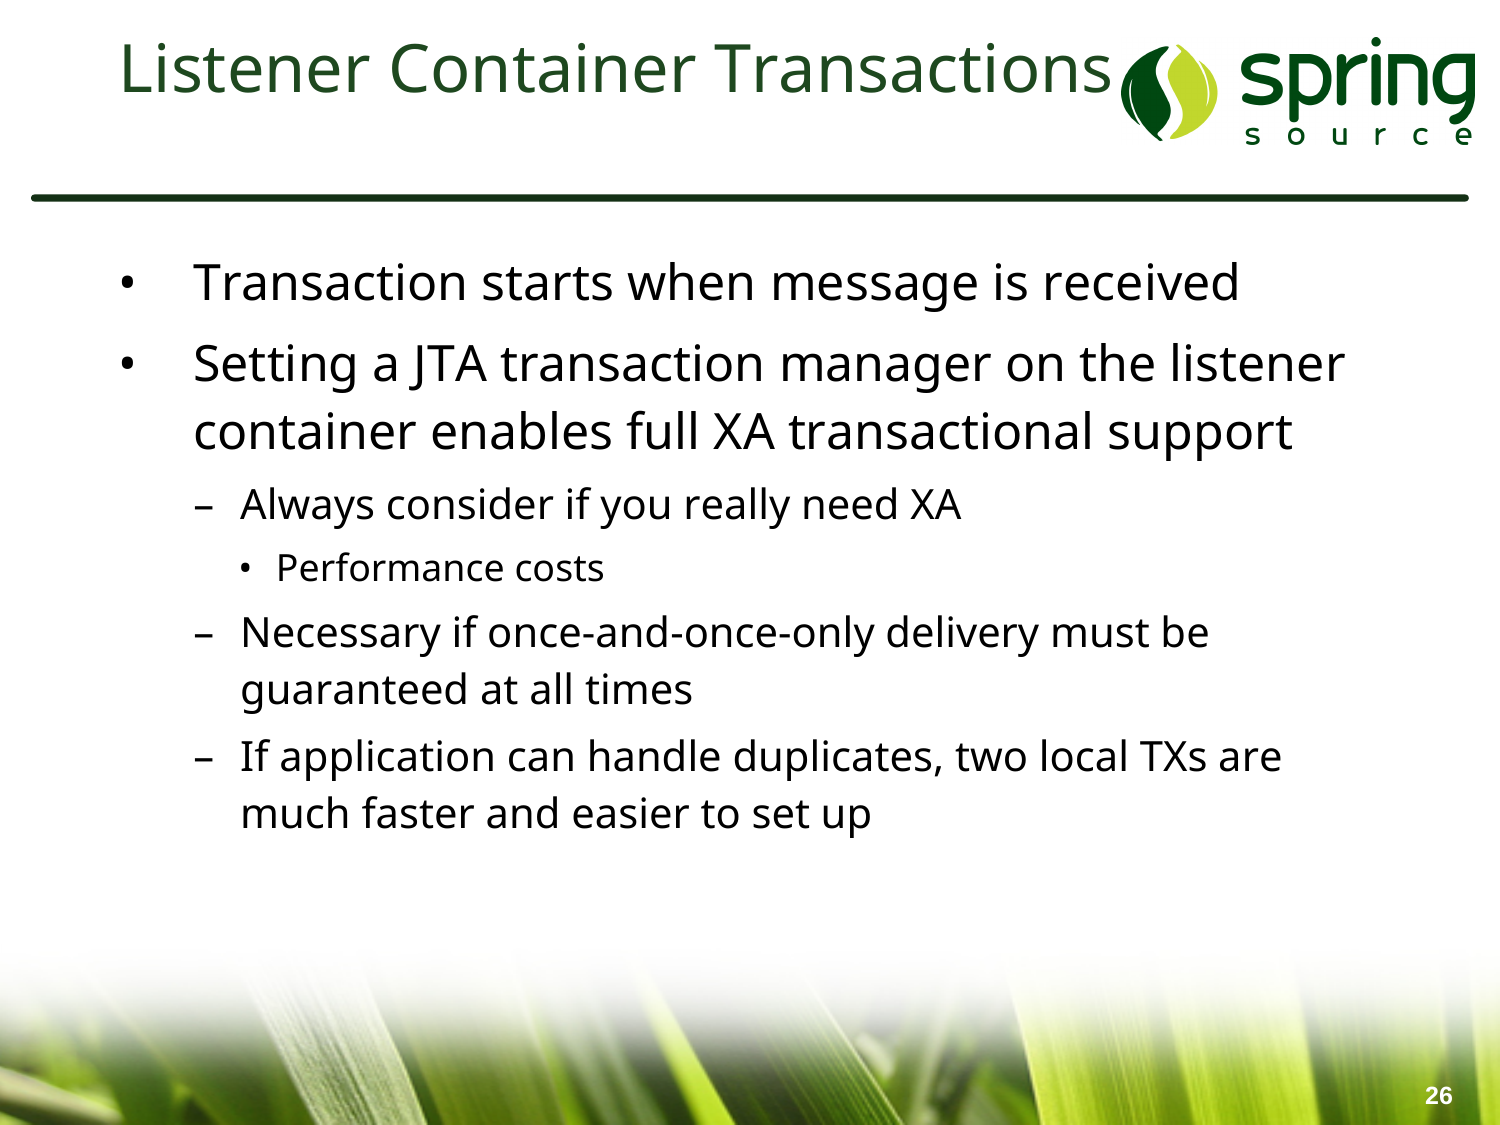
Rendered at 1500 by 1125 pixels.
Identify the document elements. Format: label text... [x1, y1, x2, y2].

title Listener Container Transactions [103, 13, 1137, 191]
picture [1137, 37, 1475, 145]
list Transaction starts when message is received Setting a JTA transaction manager on the listener container enables full XA transactional support Always consider if you really need XA Performance costs Necessary if once-and-once-only delivery must be guaranteed at all times If application can handle duplicates, two local TXs are much faster and easier to set up [103, 239, 1394, 912]
picture [0, 944, 1500, 1125]
